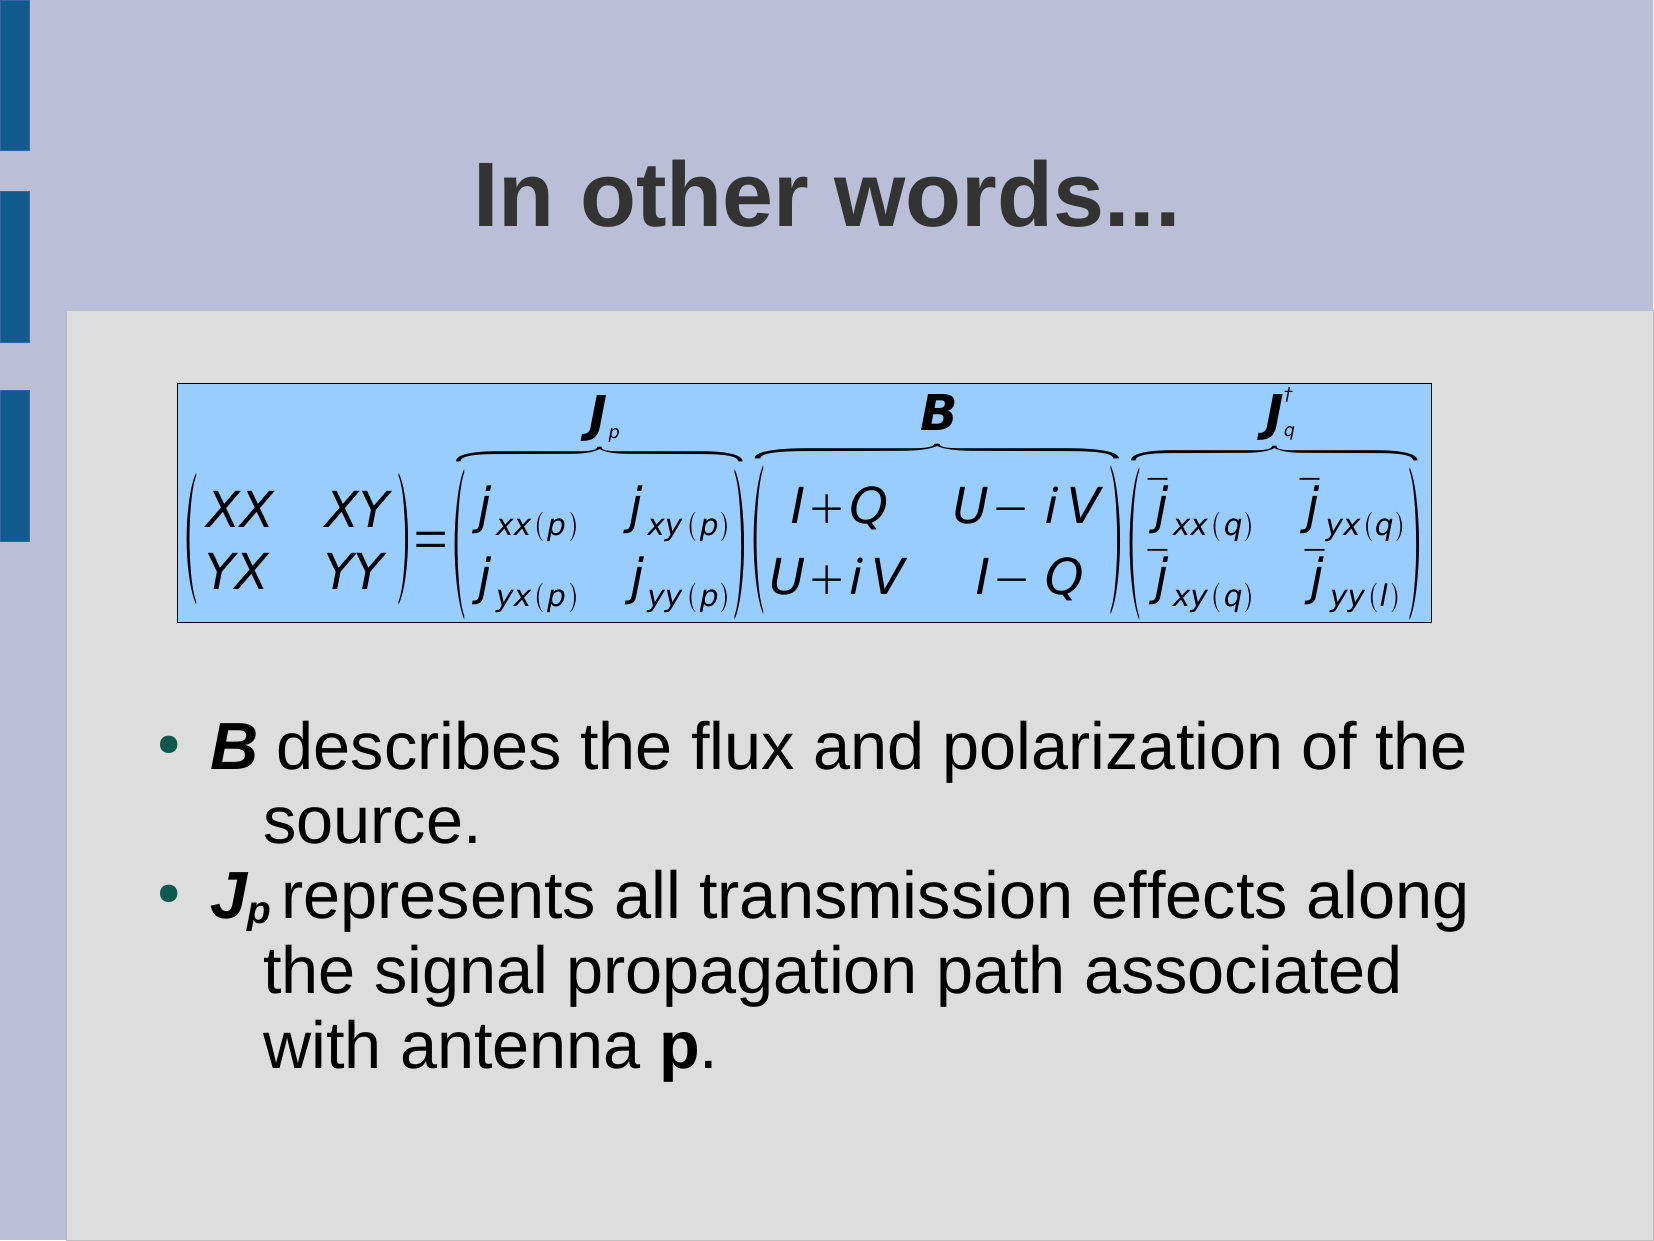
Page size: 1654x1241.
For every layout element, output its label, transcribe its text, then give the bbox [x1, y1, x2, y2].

list B describes the flux and polarization of the source. Jp represents all transmission effects along the signal propagation path associated with antenna p. [121, 708, 1534, 1127]
title In other words... [121, 91, 1534, 299]
chart [177, 383, 1432, 623]
